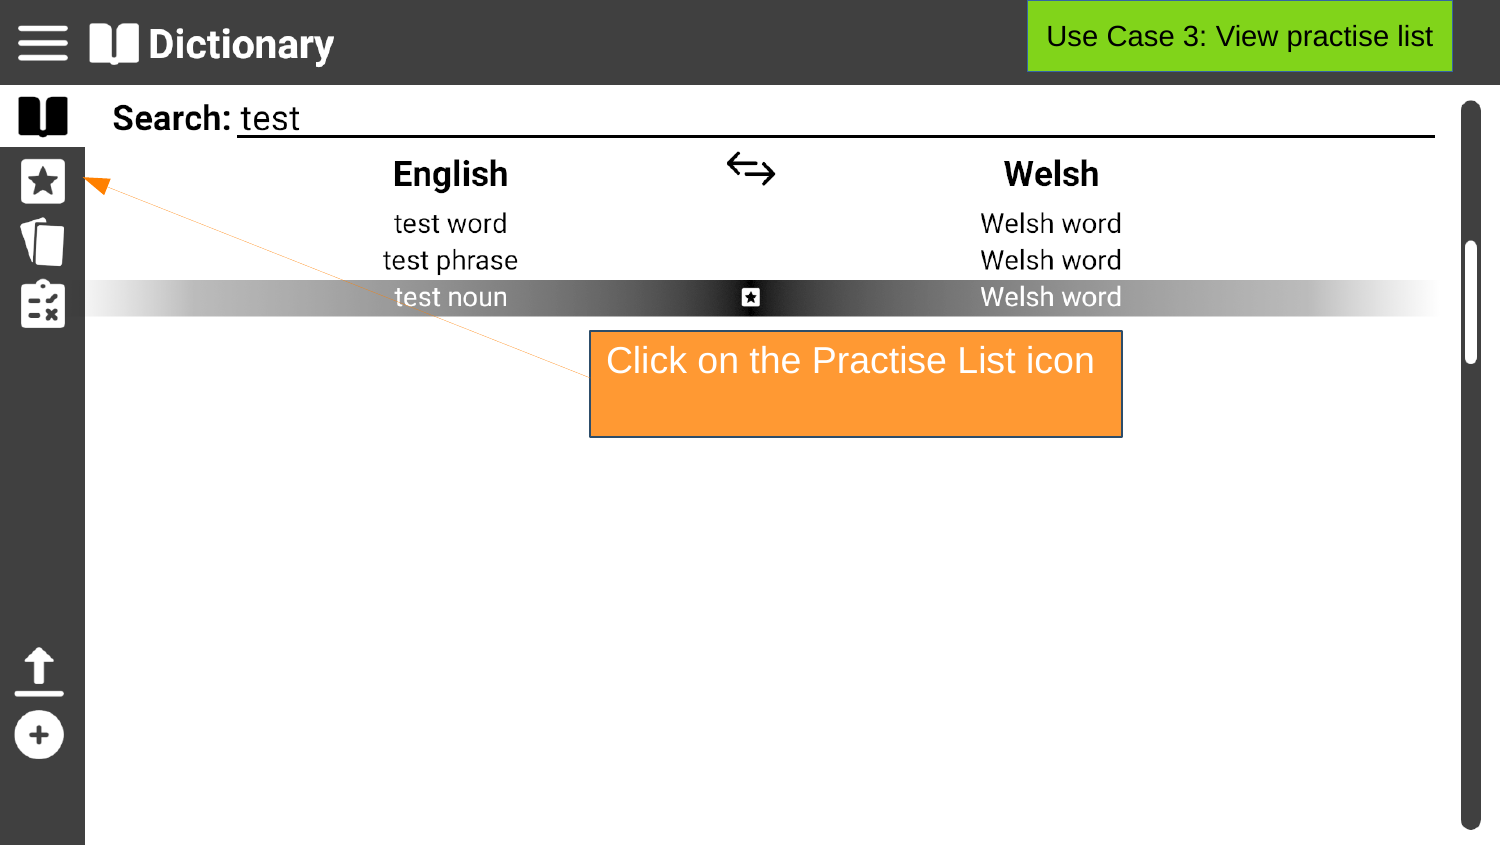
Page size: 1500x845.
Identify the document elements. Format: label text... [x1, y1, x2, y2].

text_box Click on the Practise List icon [590, 330, 1123, 438]
text_box Use Case 3: View practise list [1027, 0, 1453, 72]
picture [0, 0, 1500, 845]
